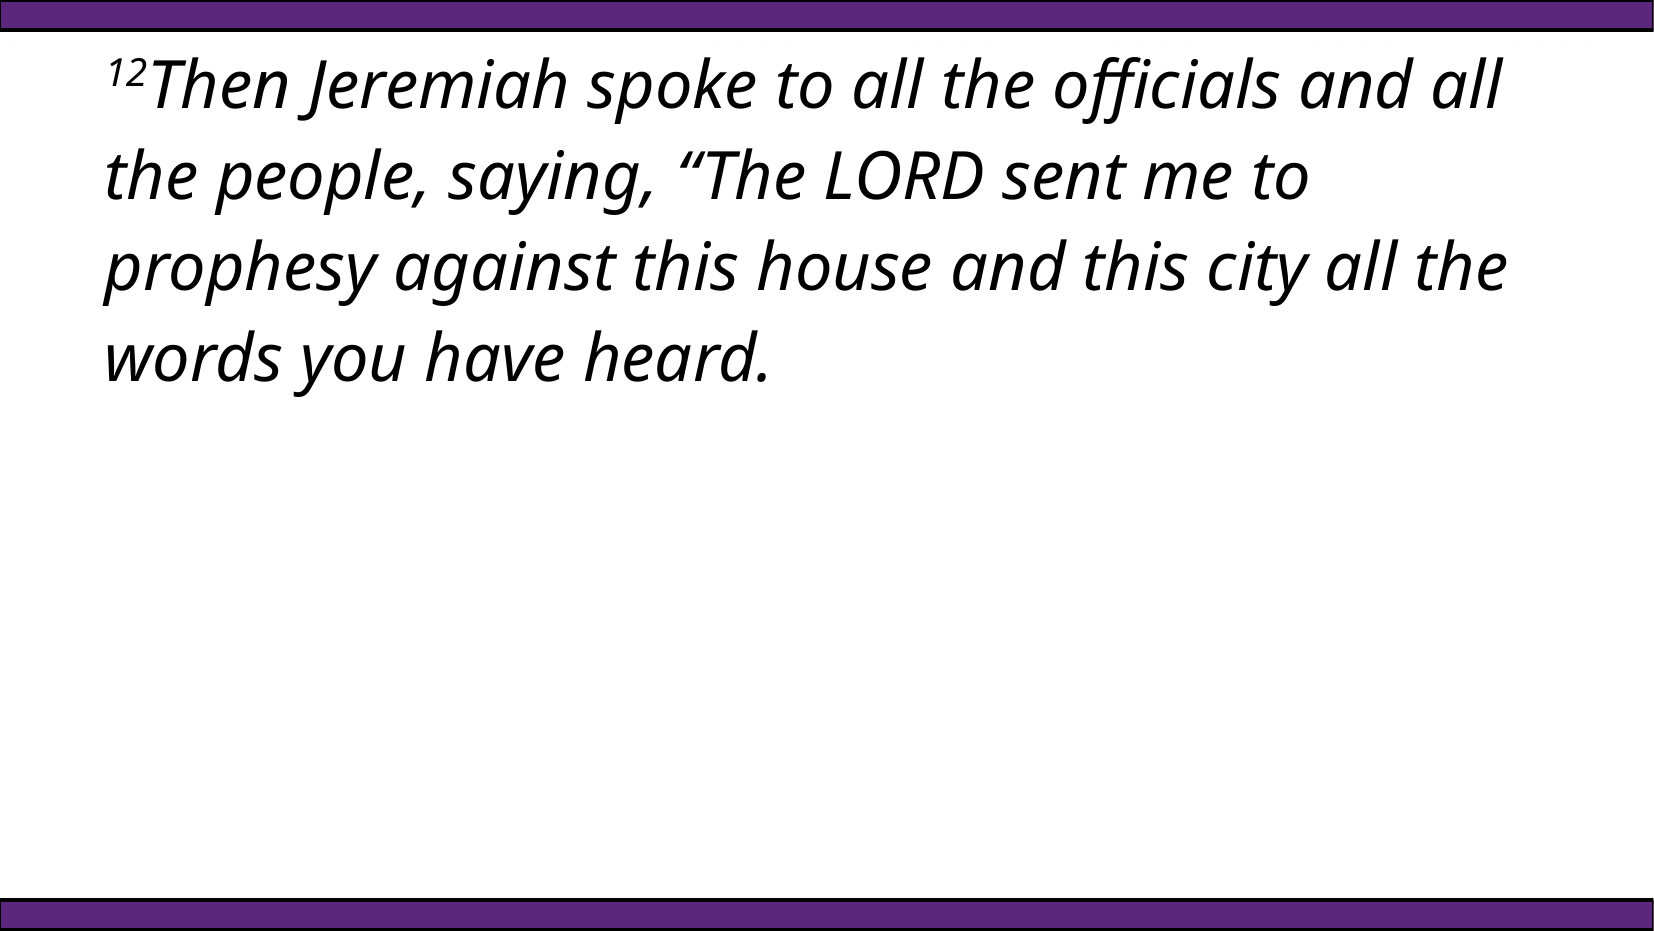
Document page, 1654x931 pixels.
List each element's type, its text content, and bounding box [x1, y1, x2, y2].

text_box 12Then Jeremiah spoke to all the officials and all the people, saying, “The LORD sent me to prophesy against this house and this city all the words you have heard. [90, 30, 1576, 400]
text_box [0, 900, 1654, 931]
picture [0, 31, 1654, 900]
text_box [0, 0, 1654, 31]
